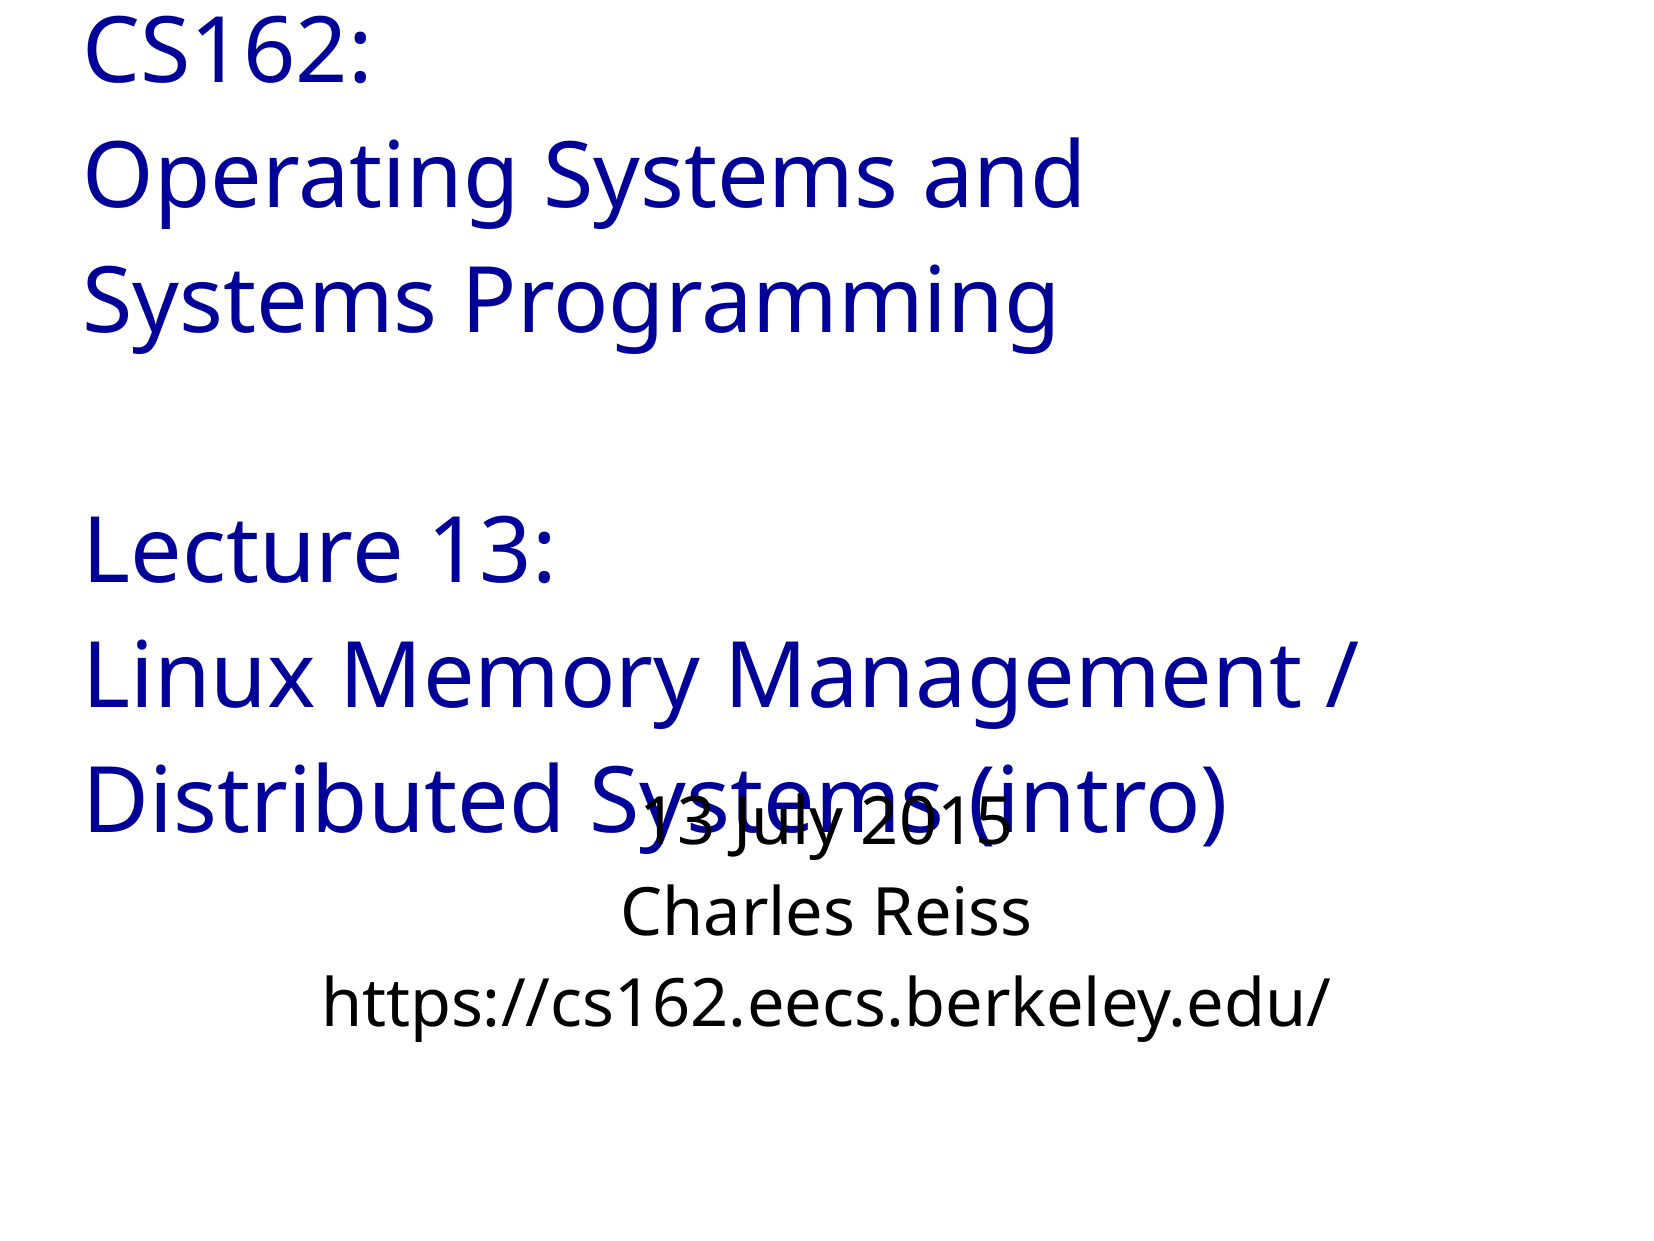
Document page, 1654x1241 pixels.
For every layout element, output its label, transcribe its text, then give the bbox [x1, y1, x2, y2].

subtitle 13 July 2015 Charles Reiss https://cs162.eecs.berkeley.edu/ [82, 797, 1571, 1022]
title CS162: Operating Systems and Systems Programming Lecture 13: Linux Memory Management / Distributed Systems (intro) [82, 67, 1636, 777]
